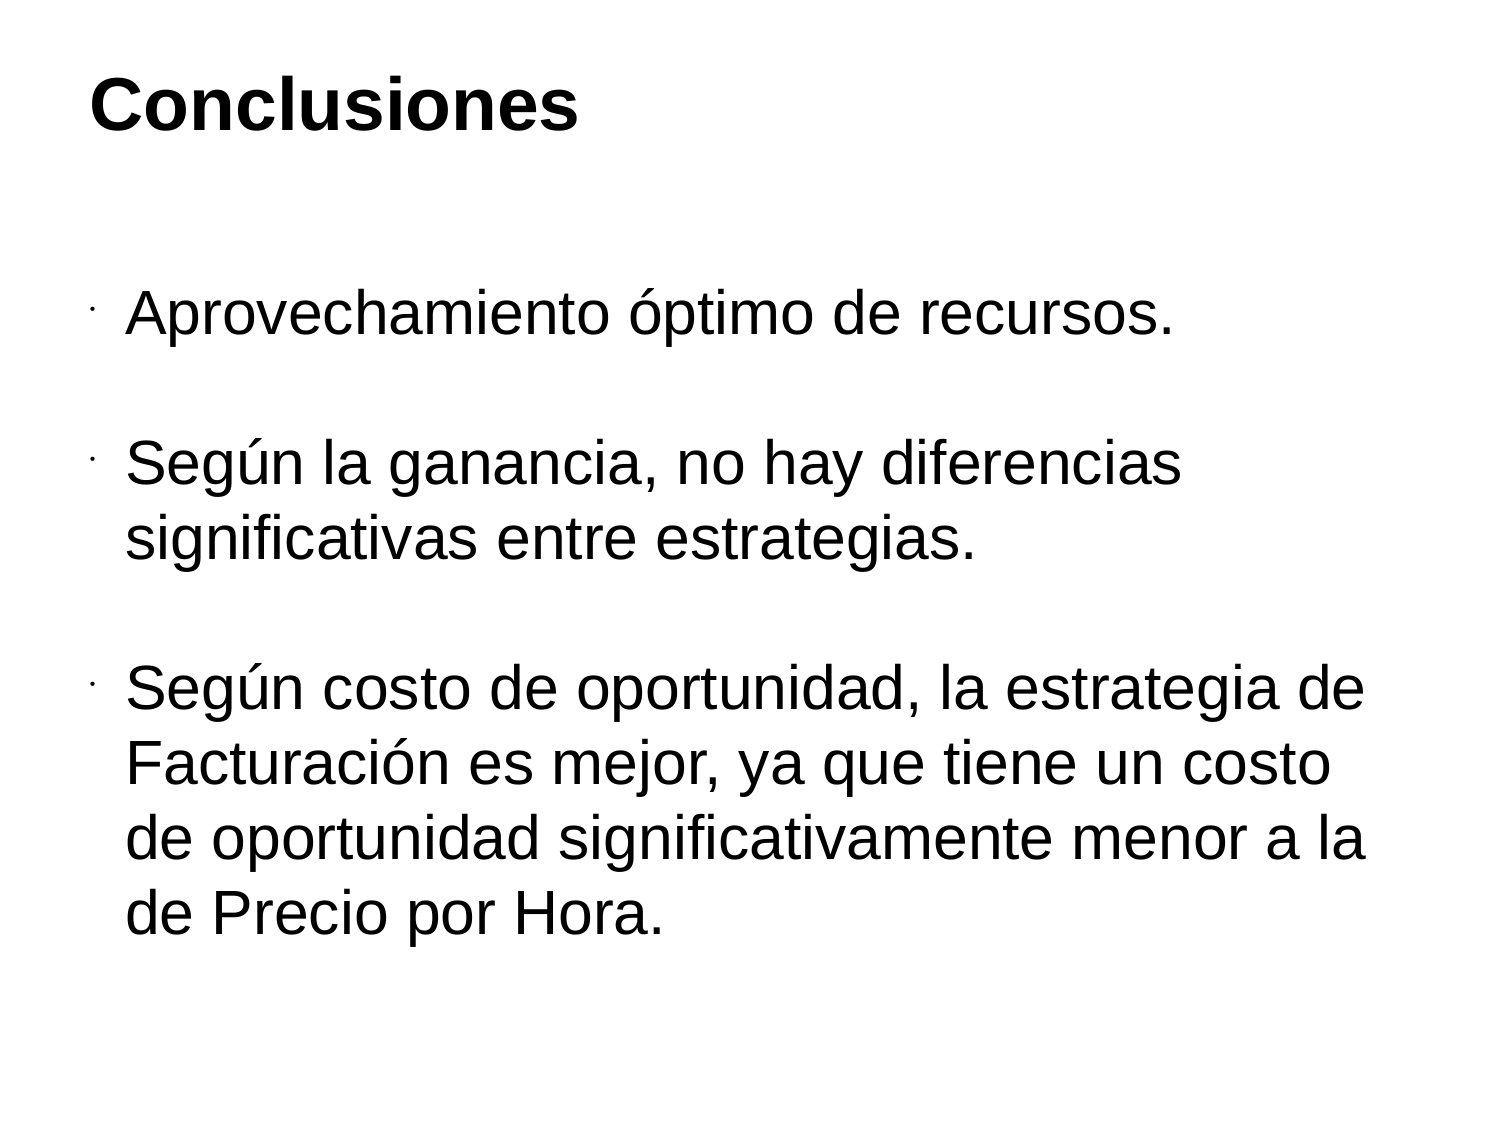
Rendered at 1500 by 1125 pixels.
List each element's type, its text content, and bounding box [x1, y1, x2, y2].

text_box Aprovechamiento óptimo de recursos. Según la ganancia, no hay diferencias significativas entre estrategias. Según costo de oportunidad, la estrategia de Facturación es mejor, ya que tiene un costo de oportunidad significativamente menor a la de Precio por Hora. [75, 257, 1425, 1078]
text_box Conclusiones [75, 45, 1425, 161]
